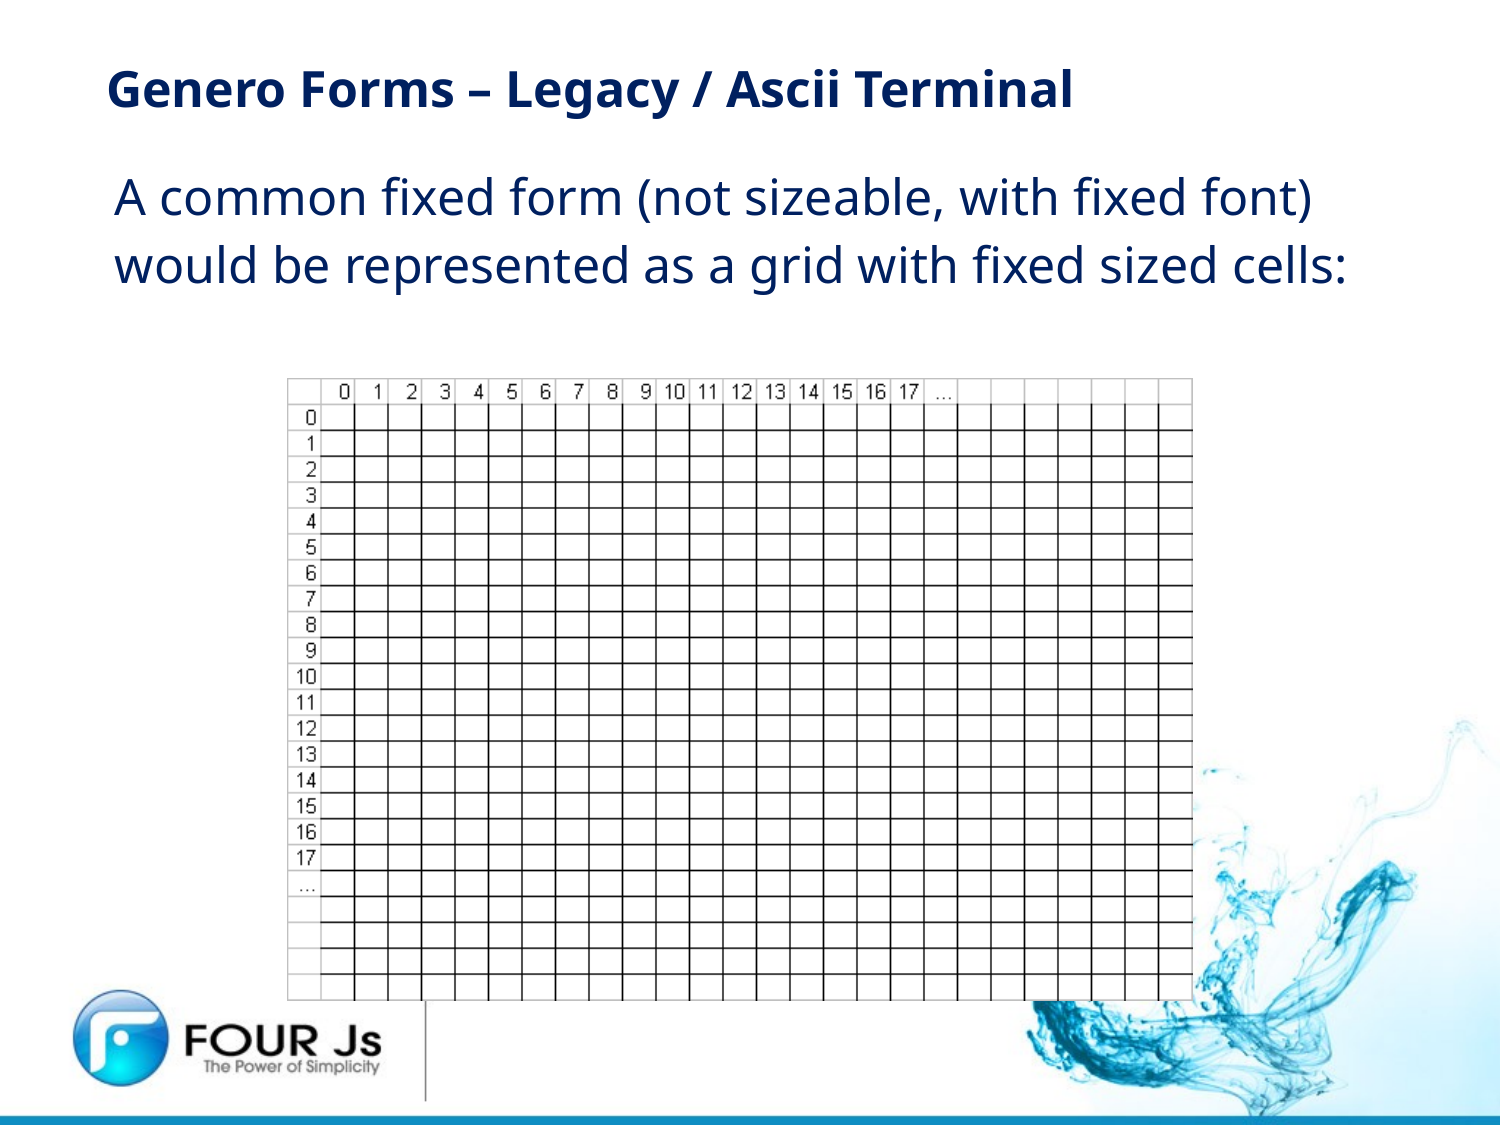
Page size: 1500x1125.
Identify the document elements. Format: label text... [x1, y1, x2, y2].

title Genero Forms – Legacy / Ascii Terminal [106, 35, 1388, 142]
picture [0, 0, 1500, 1122]
text_box A common fixed form (not sizeable, with fixed font) would be represented as a grid with fixed sized cells: [99, 153, 1401, 392]
